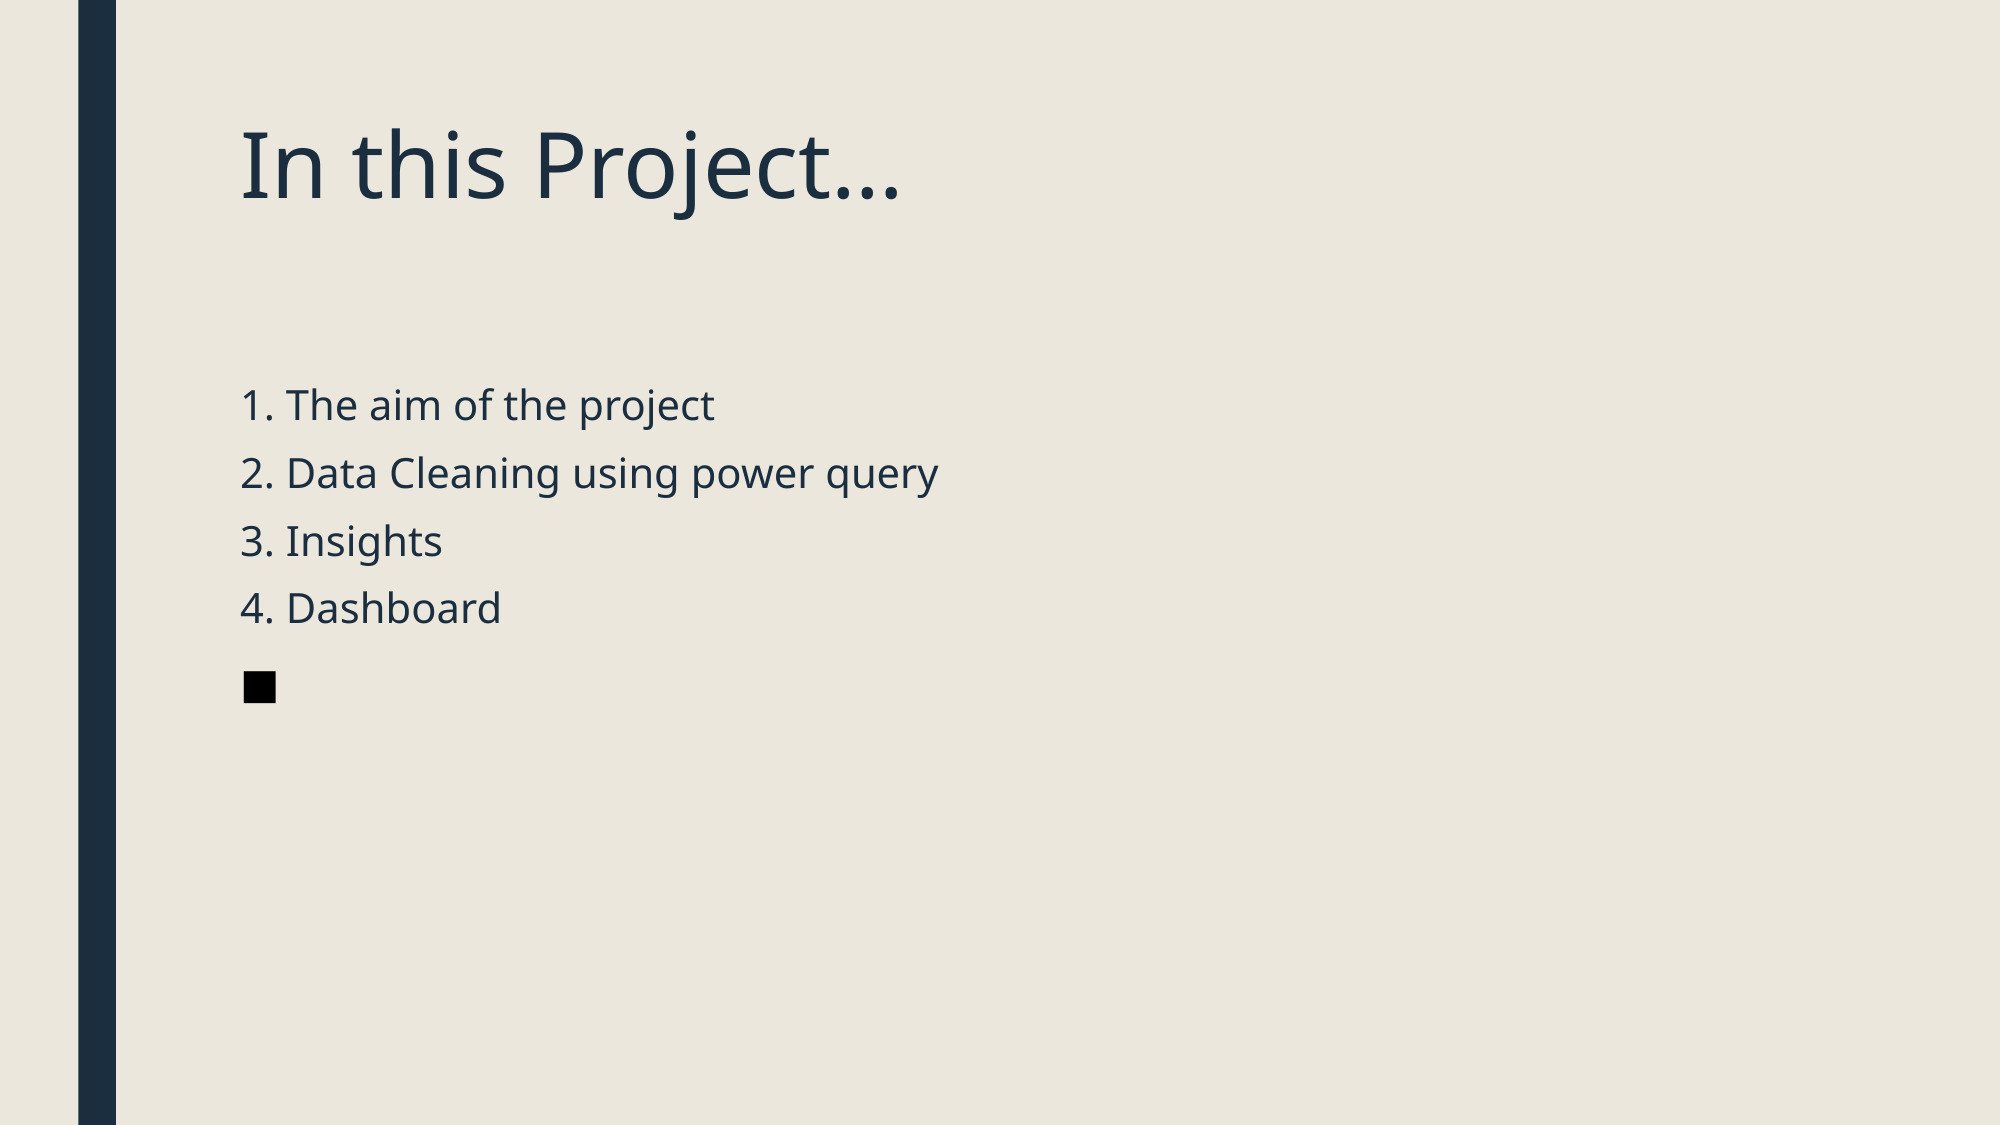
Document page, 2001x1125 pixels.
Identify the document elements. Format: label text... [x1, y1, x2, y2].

title In this Project… [225, 112, 1801, 357]
list 1. The aim of the project 2. Data Cleaning using power query 3. Insights 4. Dashboard [225, 375, 1801, 963]
